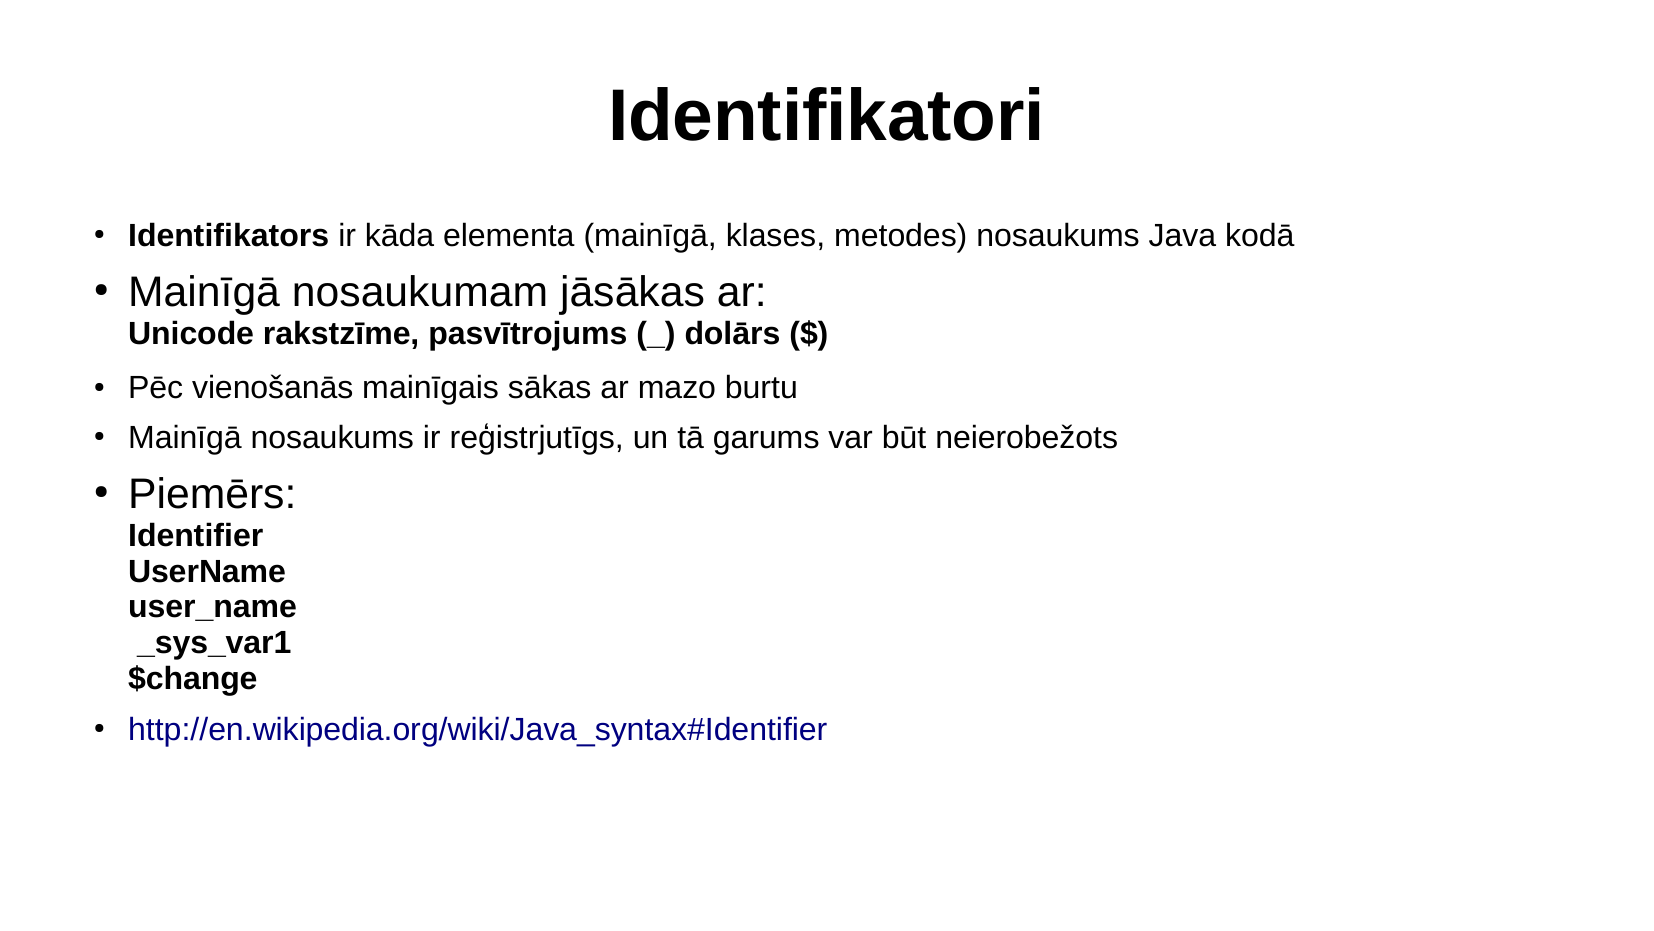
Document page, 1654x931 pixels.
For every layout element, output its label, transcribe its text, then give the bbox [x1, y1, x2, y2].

title Identifikatori [82, 37, 1571, 193]
list Identifikators ir kāda elementa (mainīgā, klases, metodes) nosaukums Java kodā Mainīgā nosaukumam jāsākas ar: Unicode rakstzīme, pasvītrojums (_) dolārs ($) Pēc vienošanās mainīgais sākas ar mazo burtu Mainīgā nosaukums ir reģistrjutīgs, un tā garums var būt neierobežots Piemērs: Identifier UserName user_name _sys_var1 $change http://en.wikipedia.org/wiki/Java_syntax#Identifier [82, 217, 1538, 758]
